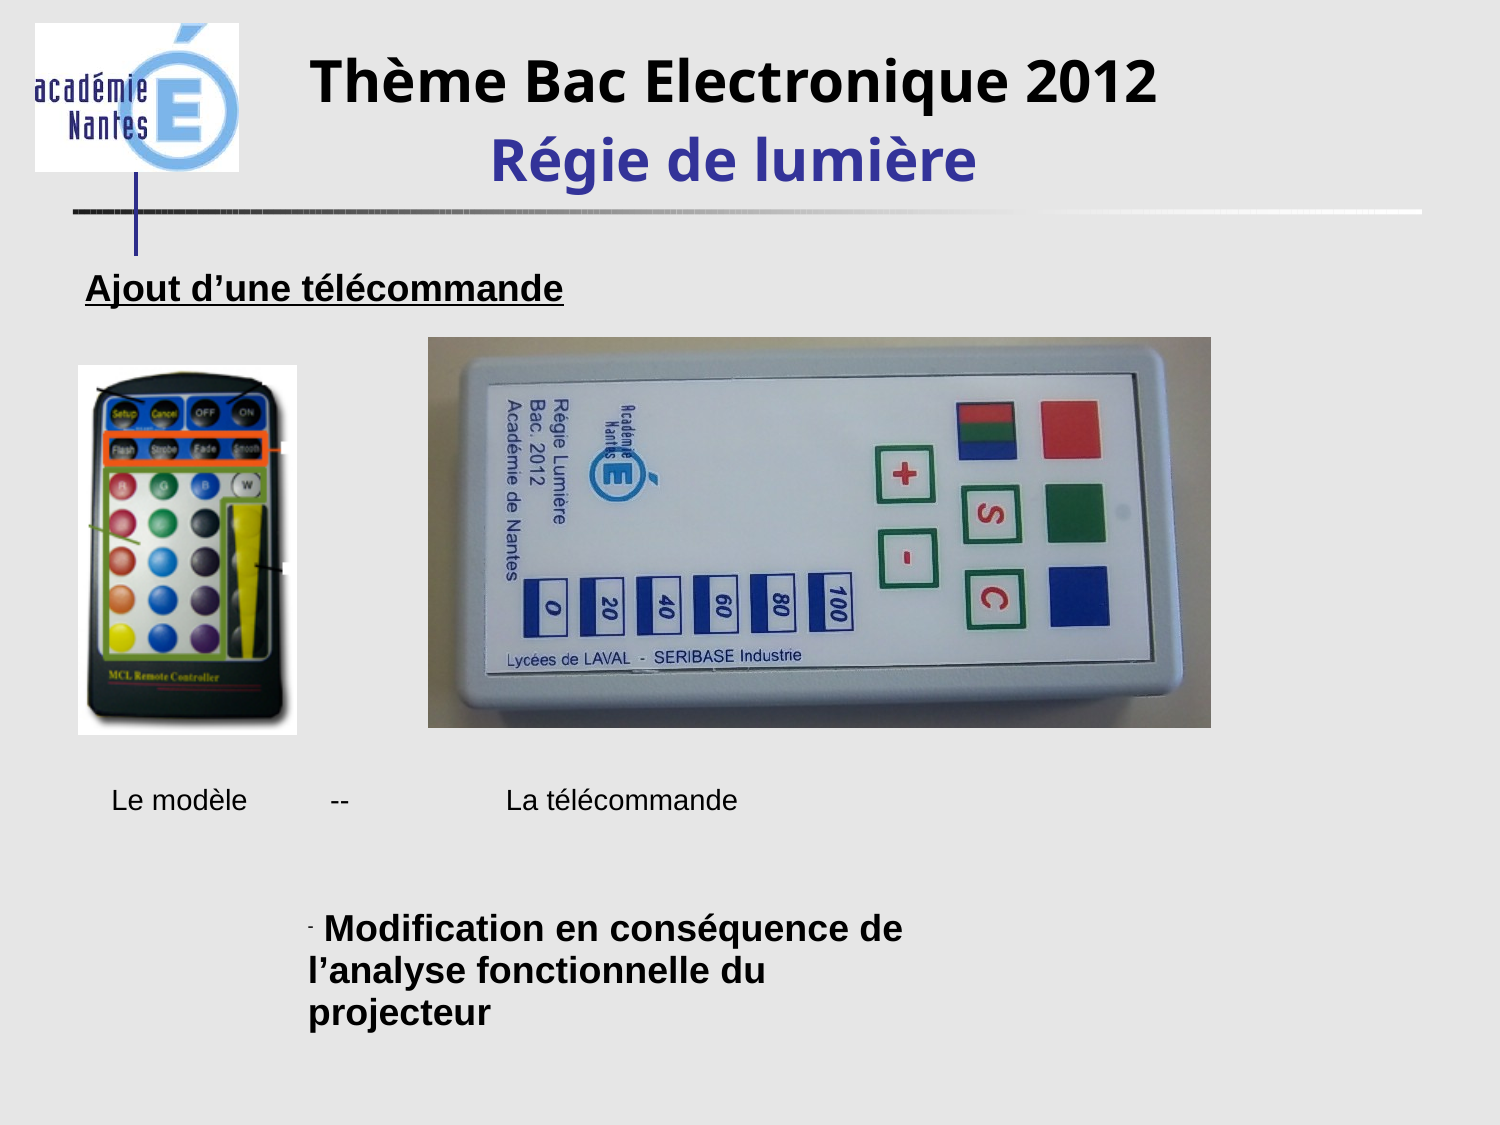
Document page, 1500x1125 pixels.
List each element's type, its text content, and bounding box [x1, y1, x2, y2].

text_box Ajout d’une télécommande [69, 260, 584, 321]
picture [428, 337, 1211, 728]
text_box Le modèle -- La télécommande [96, 776, 832, 828]
text_box Thème Bac Electronique 2012 Régie de lumière [263, 32, 1206, 190]
picture [35, 23, 239, 172]
text_box [72, 209, 134, 215]
picture [78, 365, 297, 735]
text_box Modification en conséquence de l’analyse fonctionnelle du projecteur [293, 900, 946, 1052]
text_box [138, 209, 1422, 215]
